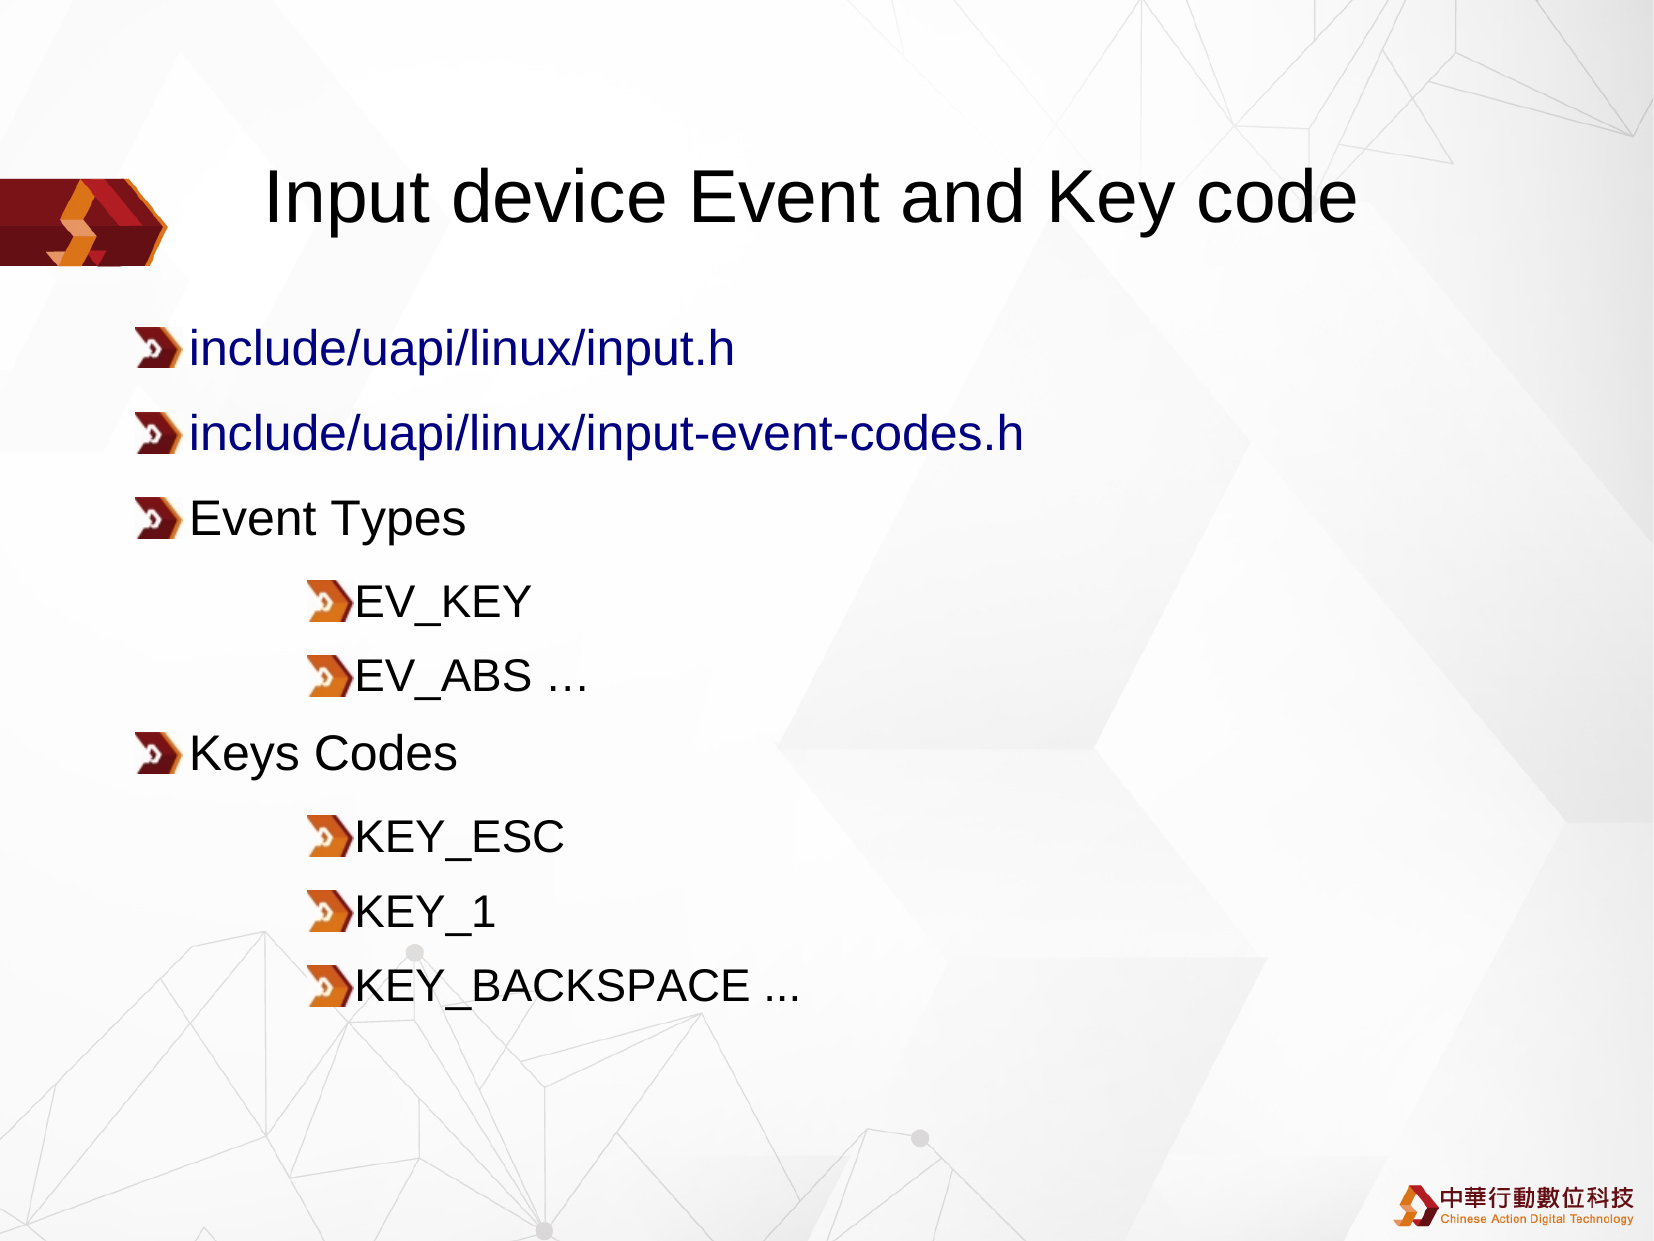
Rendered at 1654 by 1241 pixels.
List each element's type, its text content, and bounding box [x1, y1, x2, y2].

list include/uapi/linux/input.h include/uapi/linux/input-event-codes.h Event Types EV_KEY EV_ABS … Keys Codes KEY_ESC KEY_1 KEY_BACKSPACE ... [118, 319, 1571, 1157]
title Input device Event and Key code [118, 112, 1506, 281]
picture [0, 0, 1654, 1241]
